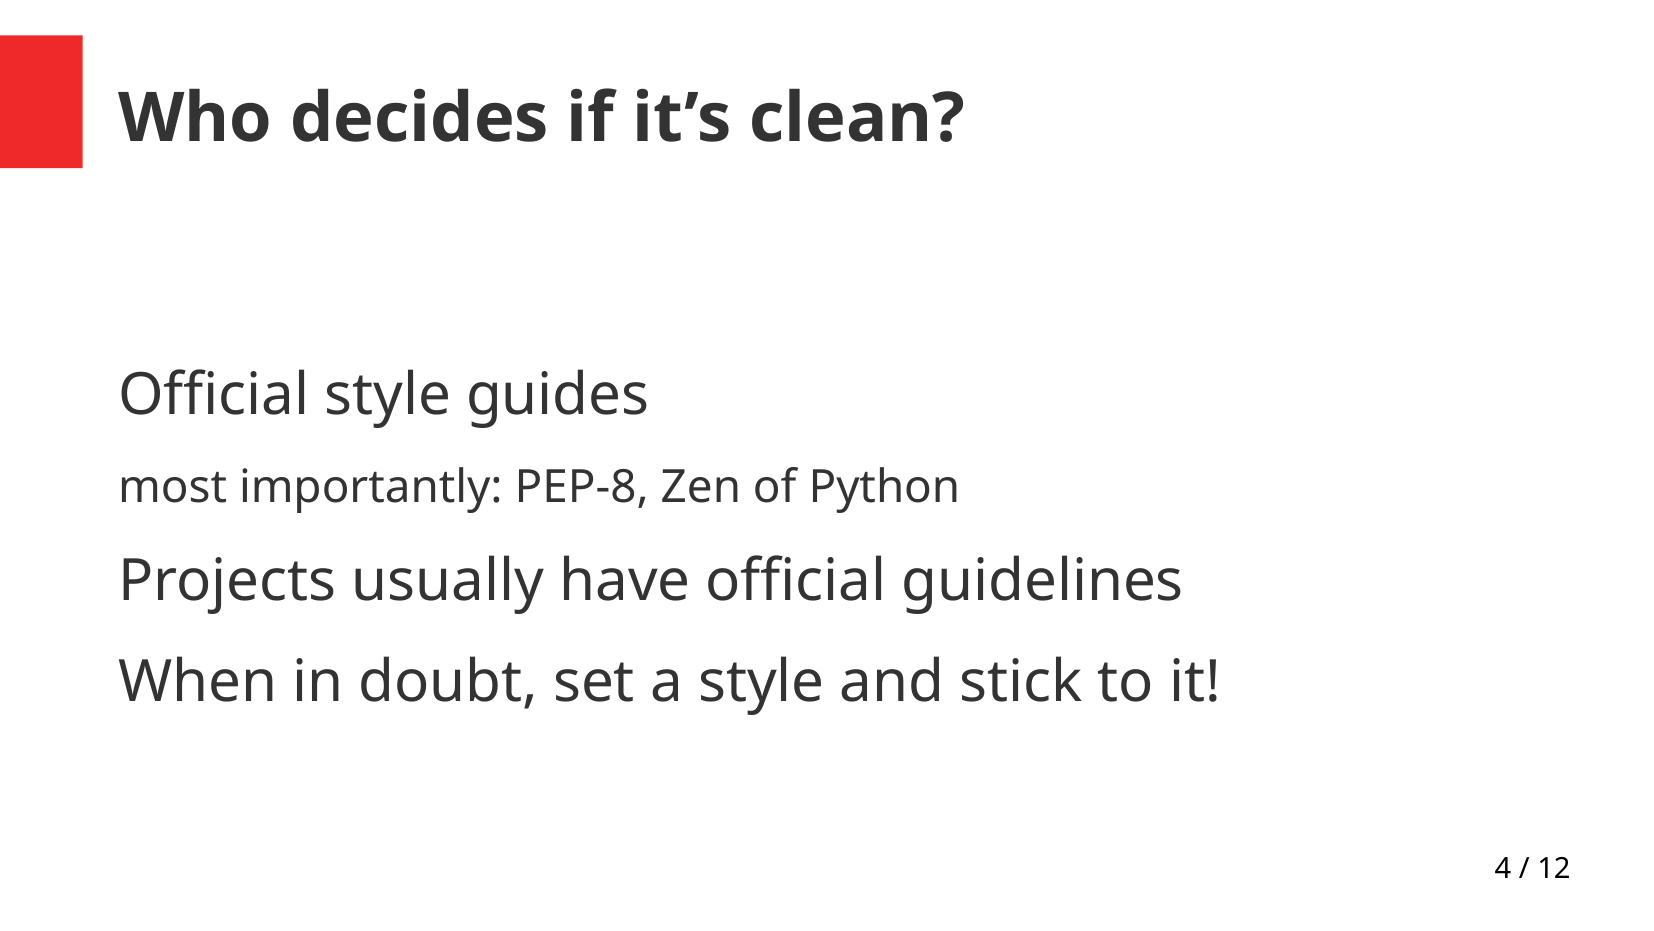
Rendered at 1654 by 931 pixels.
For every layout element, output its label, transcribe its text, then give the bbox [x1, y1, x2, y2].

list Official style guides most importantly: PEP-8, Zen of Python Projects usually have official guidelines When in doubt, set a style and stick to it! [118, 265, 1536, 806]
title Who decides if it’s clean? [118, 36, 1571, 193]
